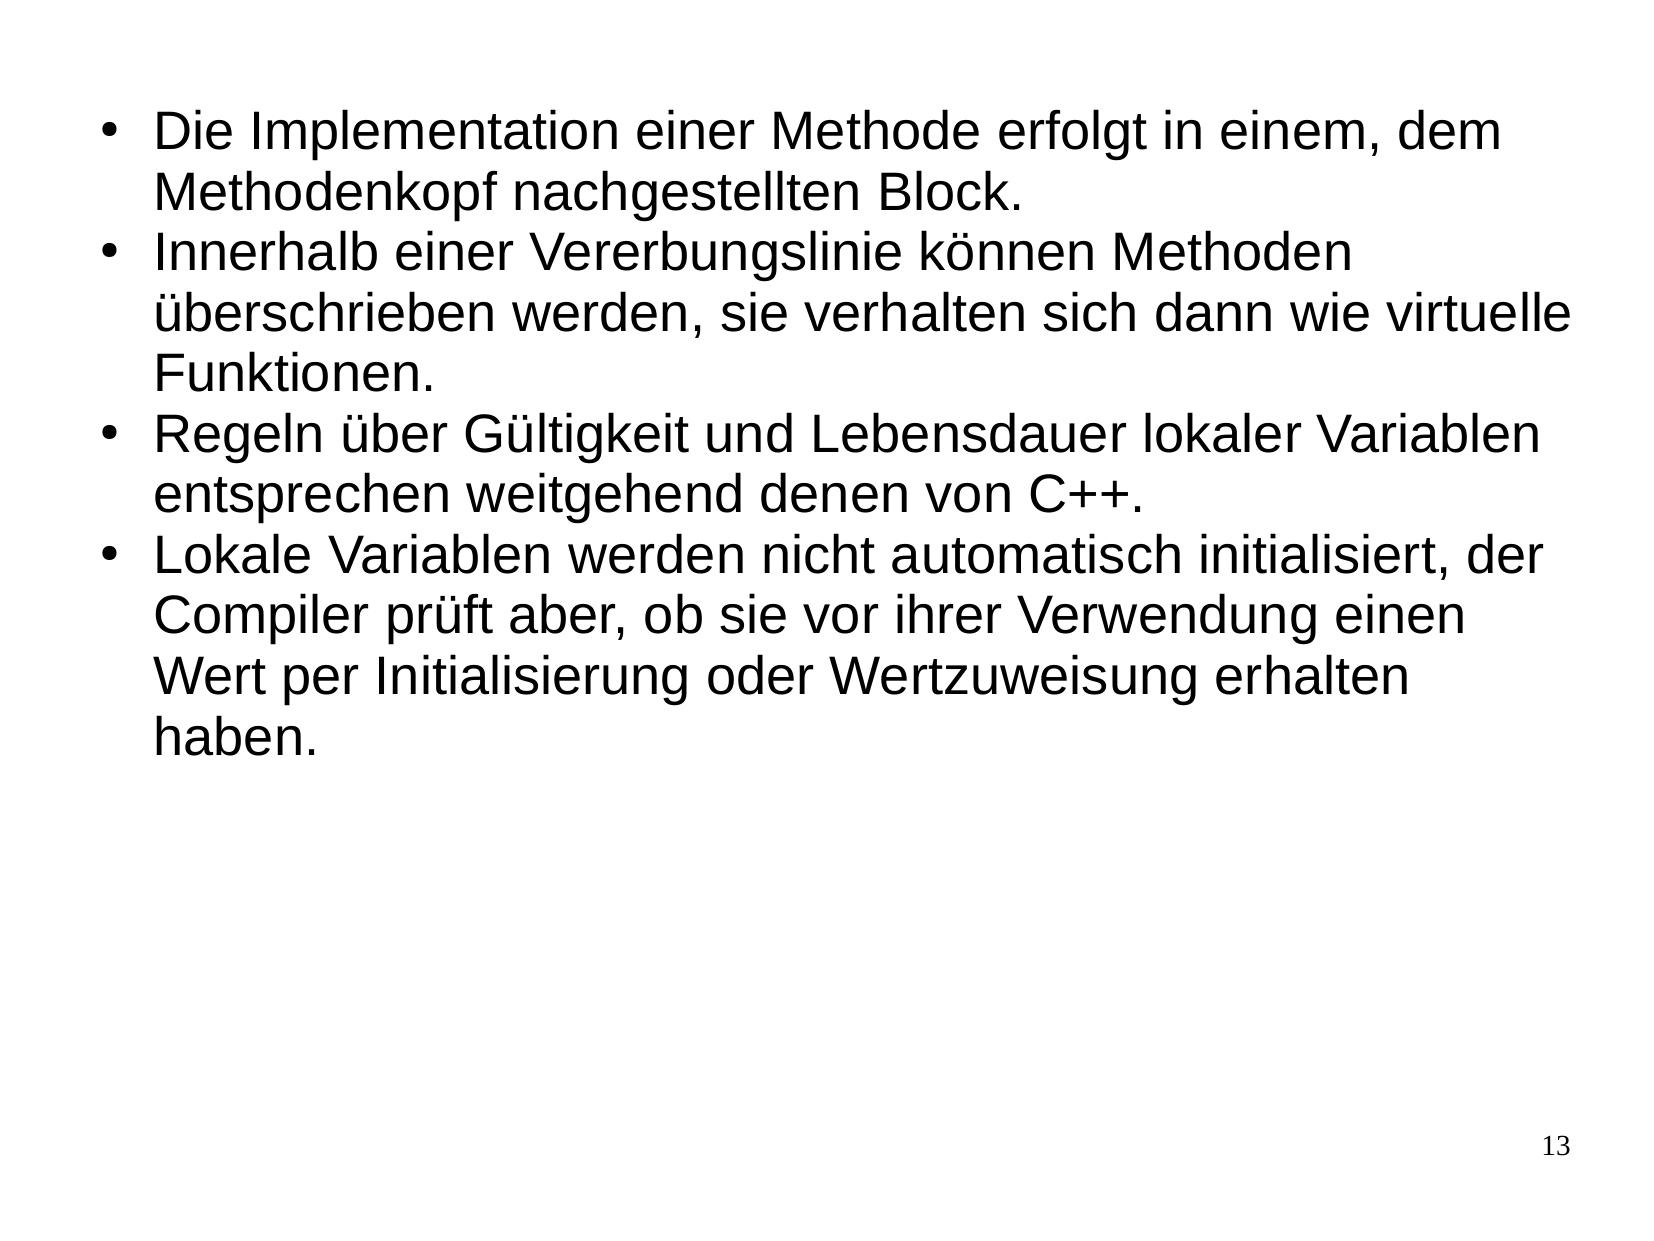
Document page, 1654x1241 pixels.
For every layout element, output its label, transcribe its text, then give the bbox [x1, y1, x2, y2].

text_box Die Implementation einer Methode erfolgt in einem, dem Methodenkopf nachgestellten Block. Innerhalb einer Vererbungslinie können Methoden überschrieben werden, sie verhalten sich dann wie virtuelle Funktionen. Regeln über Gültigkeit und Lebensdauer lokaler Variablen entsprechen weitgehend denen von C++. Lokale Variablen werden nicht automatisch initialisiert, der Compiler prüft aber, ob sie vor ihrer Verwendung einen Wert per Initialisierung oder Wertzuweisung erhalten haben. [67, 51, 1594, 793]
